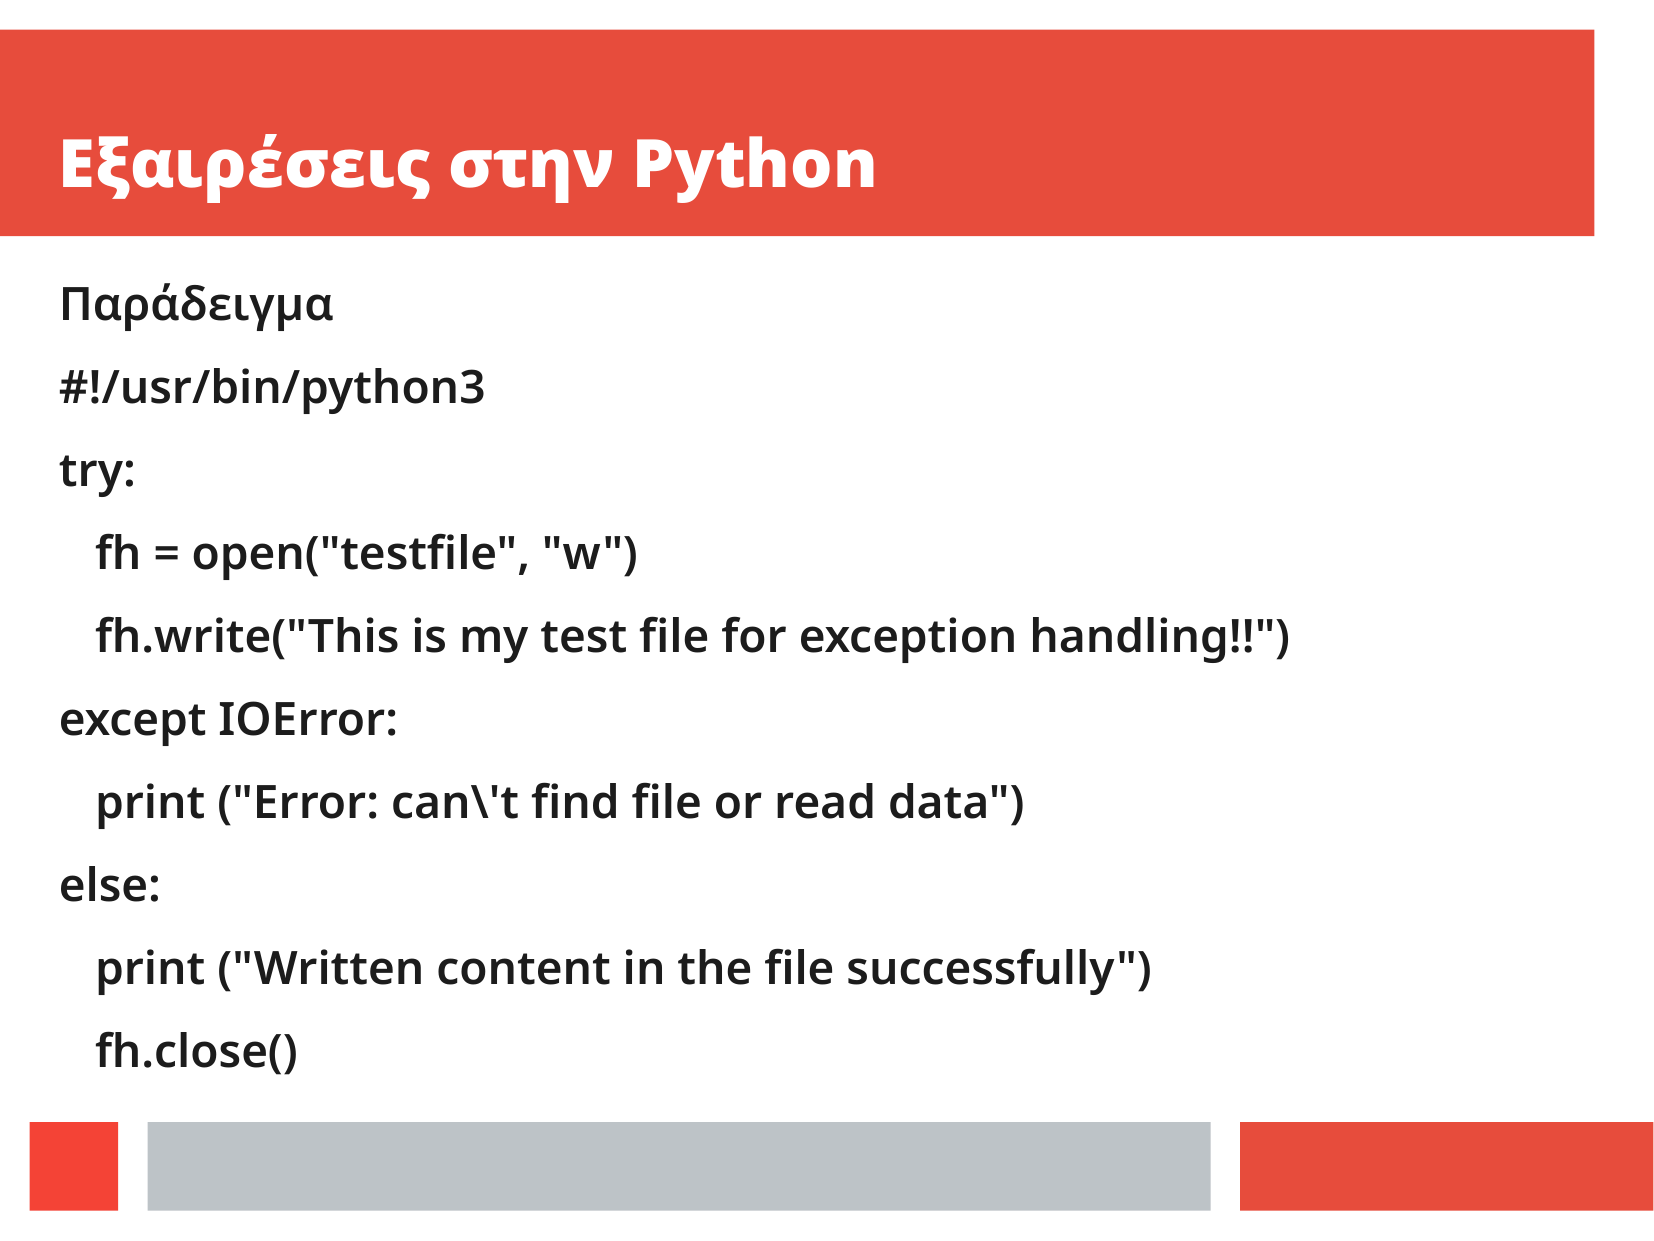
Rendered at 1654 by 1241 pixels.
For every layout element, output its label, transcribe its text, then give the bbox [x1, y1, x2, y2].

list Παράδειγμα #!/usr/bin/python3 try: fh = open("testfile", "w") fh.write("This is my test file for exception handling!!") except IOError: print ("Error: can\'t find file or read data") else: print ("Written content in the file successfully") fh.close() [59, 271, 1619, 1093]
title Eξαιρέσεις στην Python [59, 59, 1595, 207]
